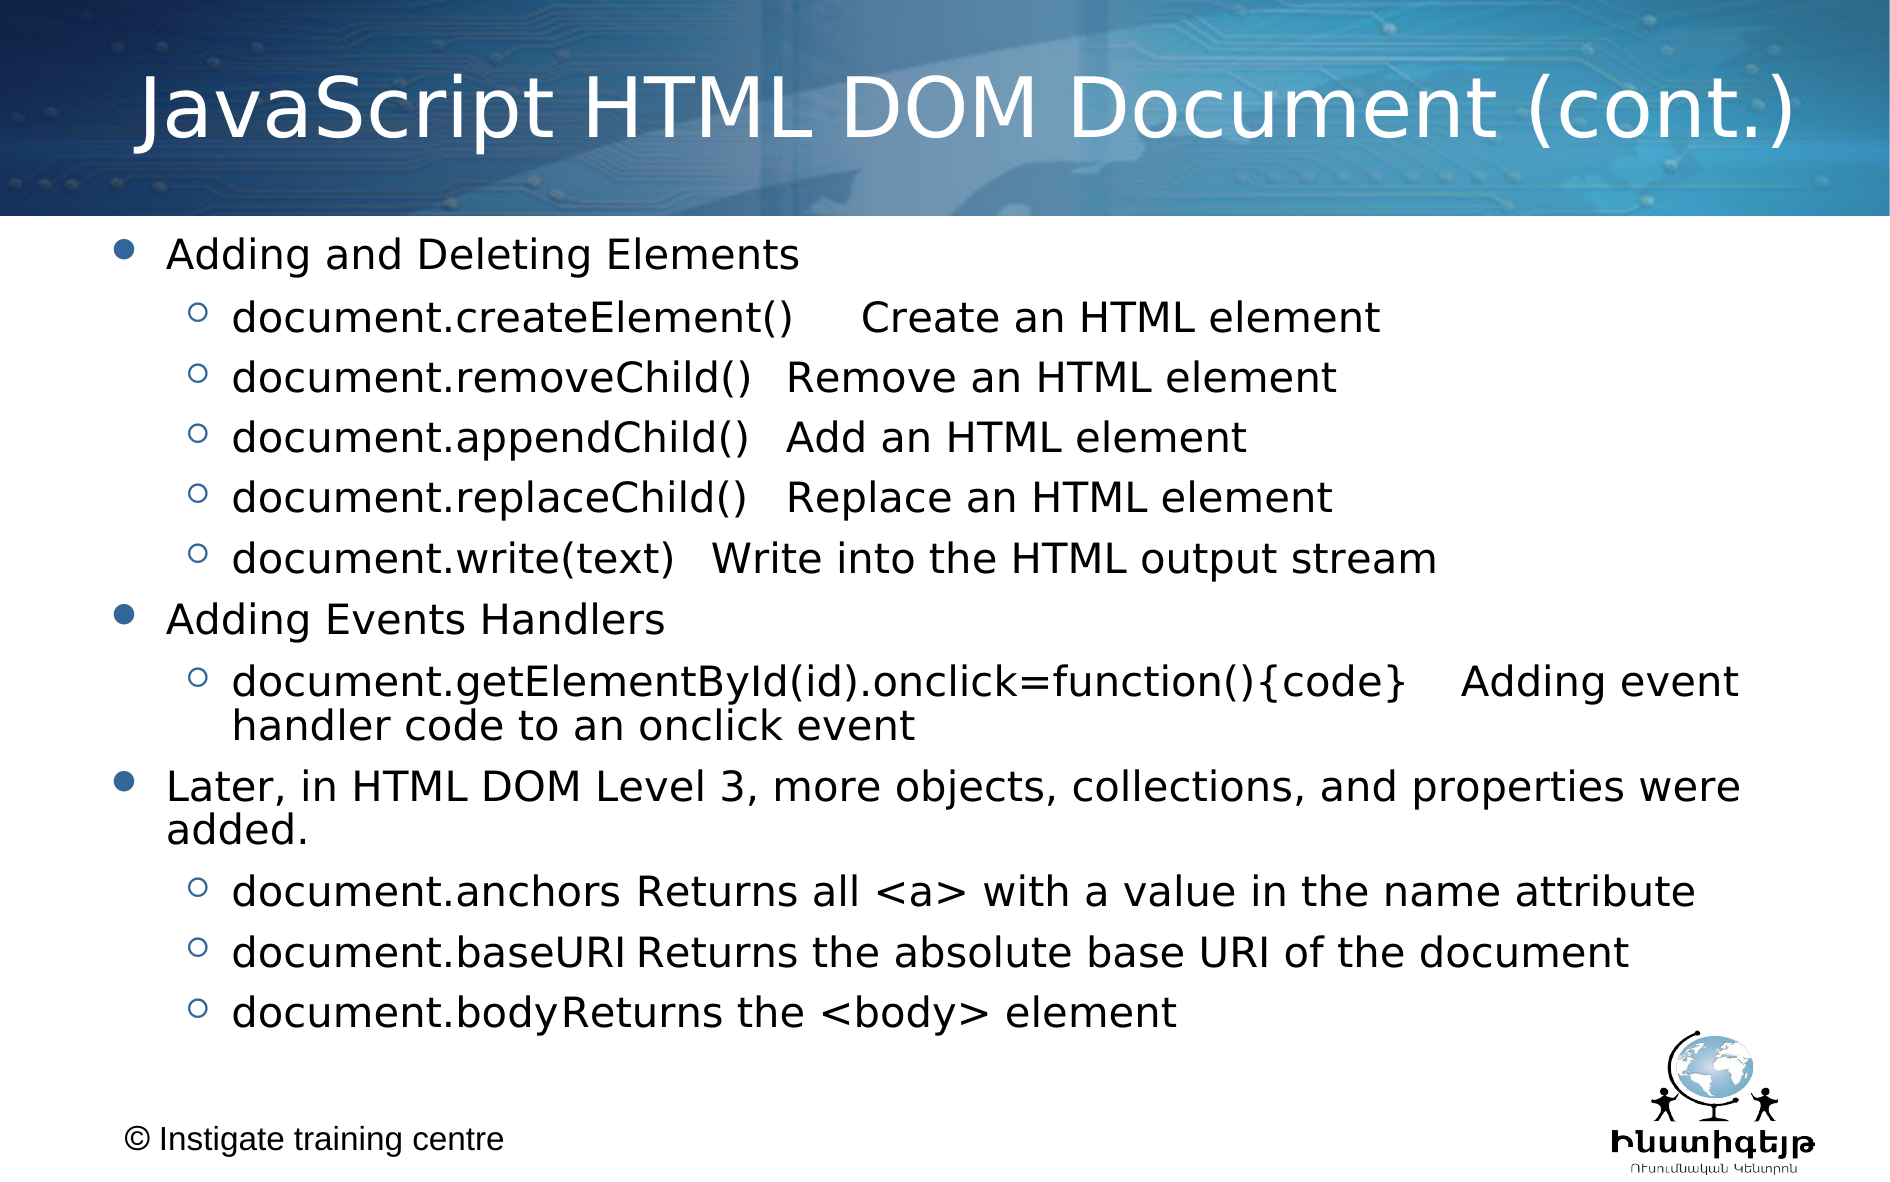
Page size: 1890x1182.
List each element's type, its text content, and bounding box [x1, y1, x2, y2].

list Adding and Deleting Elements document.createElement() Create an HTML element document.removeChild() Remove an HTML element document.appendChild() Add an HTML element document.replaceChild() Replace an HTML element document.write(text) Write into the HTML output stream Adding Events Handlers document.getElementById(id).onclick=function(){code} Adding event handler code to an onclick event Later, in HTML DOM Level 3, more objects, collections, and properties were added. document.anchors Returns all <a> with a value in the name attribute document.baseURI Returns the absolute base URI of the document document.body Returns the <body> element [110, 235, 1801, 265]
picture [1612, 1030, 1815, 1175]
picture [0, 0, 1890, 216]
